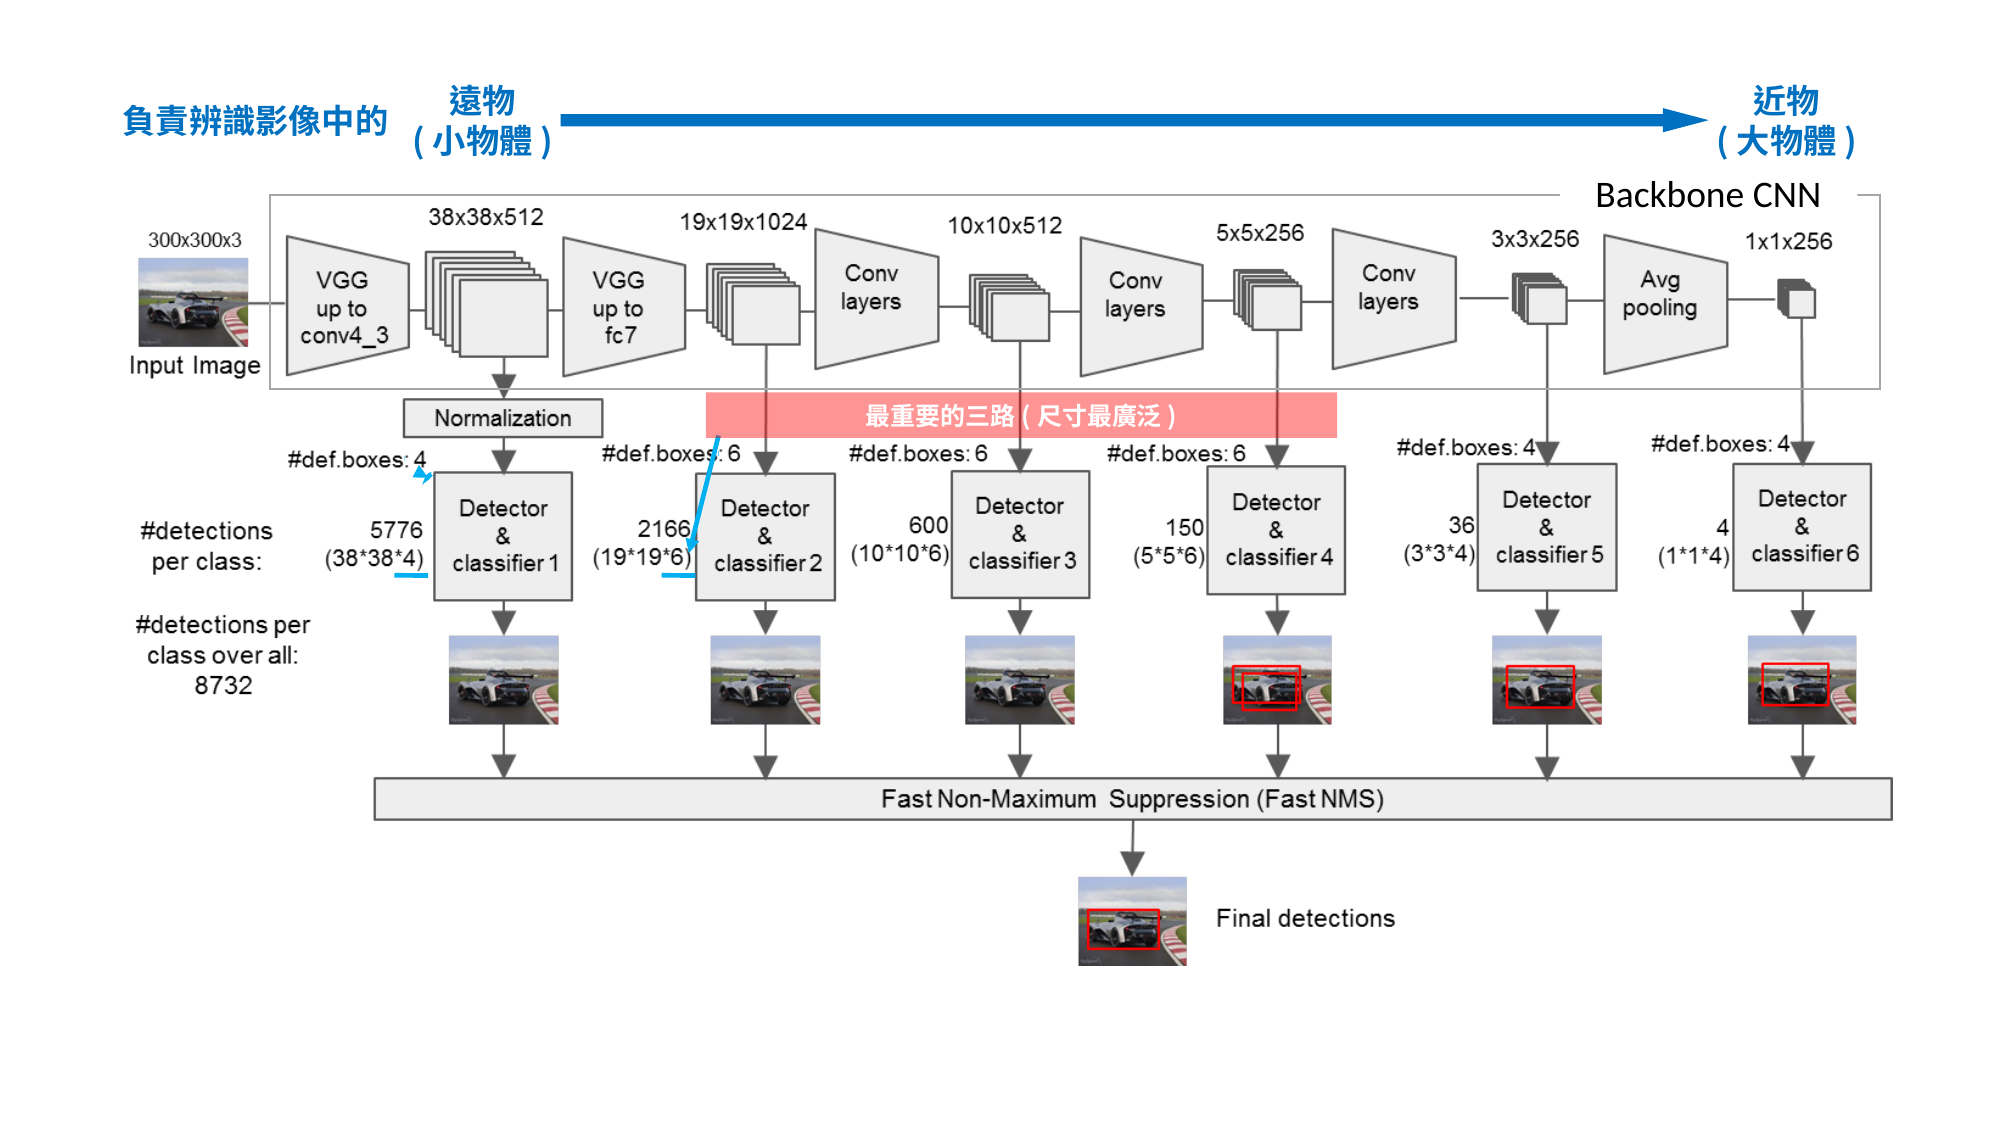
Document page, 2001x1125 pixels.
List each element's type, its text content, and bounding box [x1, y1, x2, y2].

text_box 遠物 (小物體) [397, 72, 568, 169]
text_box 近物 (大物體) [1701, 72, 1873, 169]
text_box Backbone CNN [1559, 162, 1858, 224]
text_box [560, 108, 1709, 133]
picture [107, 185, 1893, 966]
text_box 負責辨識影像中的 [107, 93, 397, 149]
picture [271, 196, 1879, 388]
text_box 最重要的三路(尺寸最廣泛) [705, 392, 1338, 438]
